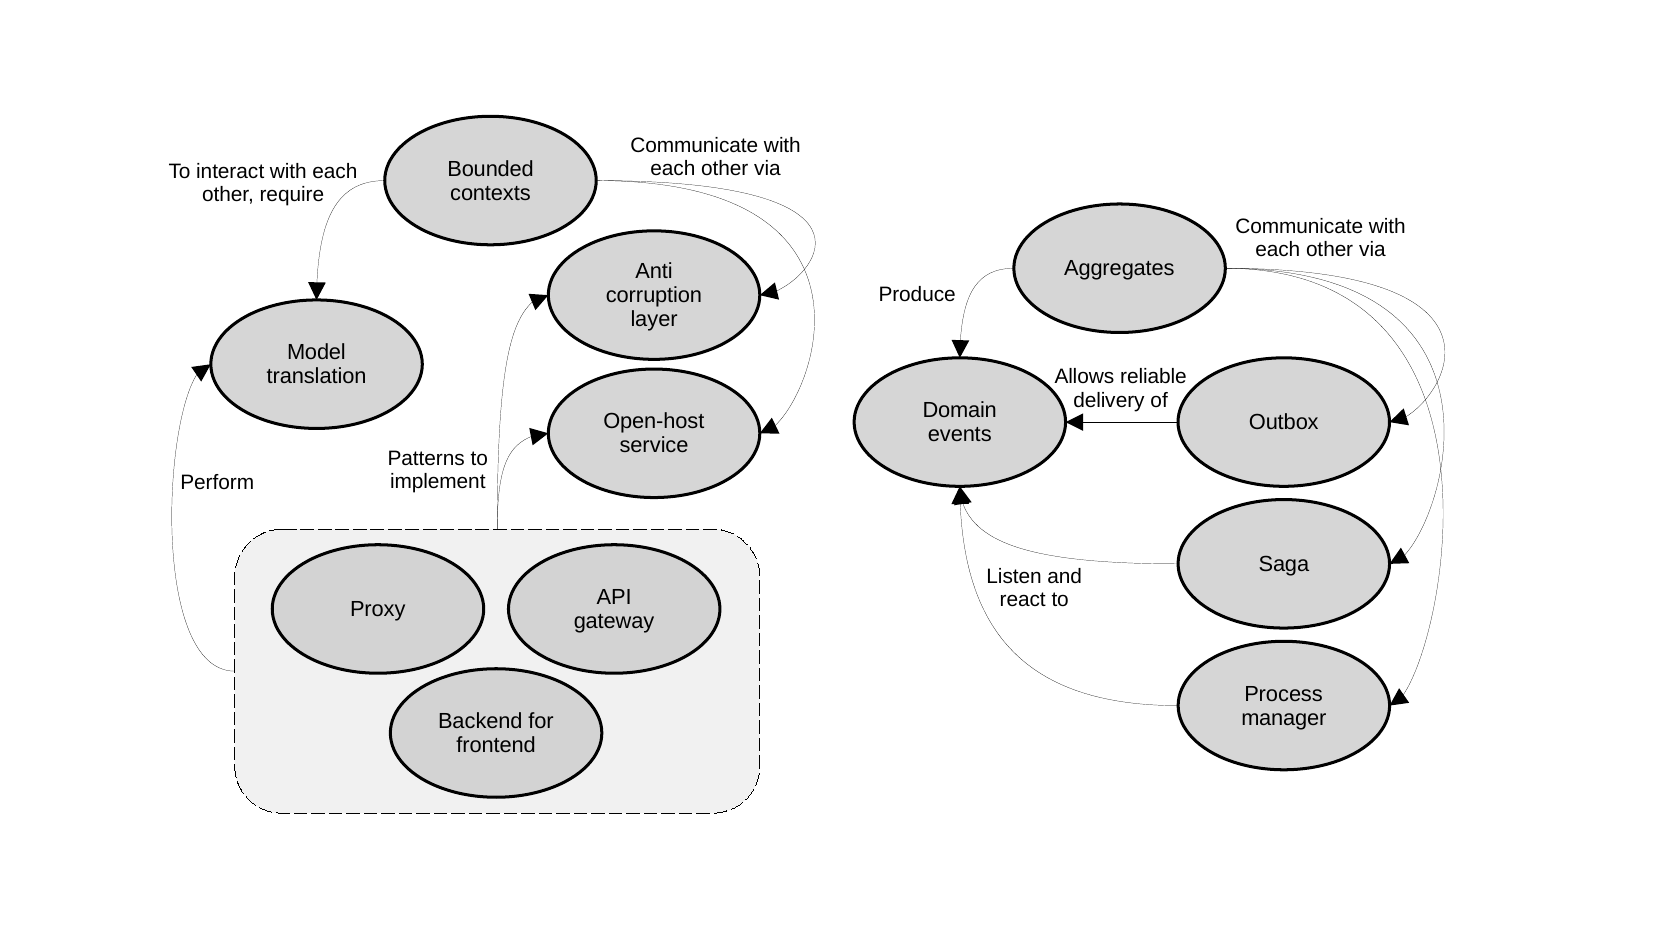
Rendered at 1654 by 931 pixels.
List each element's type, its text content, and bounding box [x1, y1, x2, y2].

text_box Model translation [210, 299, 423, 429]
text_box Communicate with each other via [1220, 206, 1421, 269]
text_box Listen and react to [971, 557, 1098, 619]
text_box [149, 86, 1463, 837]
text_box Bounded contexts [384, 116, 597, 245]
text_box API gateway [508, 544, 720, 674]
text_box Communicate with each other via [615, 126, 816, 188]
text_box Produce [863, 275, 971, 314]
text_box Allows reliable delivery of [1039, 357, 1203, 420]
text_box Proxy [272, 544, 484, 674]
text_box Outbox [1178, 357, 1390, 487]
text_box Backend for frontend [390, 668, 602, 798]
text_box To interact with each other, require [153, 152, 373, 214]
text_box Process manager [1178, 641, 1390, 770]
text_box Anti corruption layer [548, 230, 760, 360]
text_box Patterns to implement [372, 439, 503, 501]
text_box Aggregates [1013, 203, 1226, 333]
text_box Open-host service [548, 369, 760, 498]
text_box Domain events [854, 357, 1066, 487]
text_box Saga [1178, 499, 1390, 629]
text_box Perform [165, 463, 270, 502]
